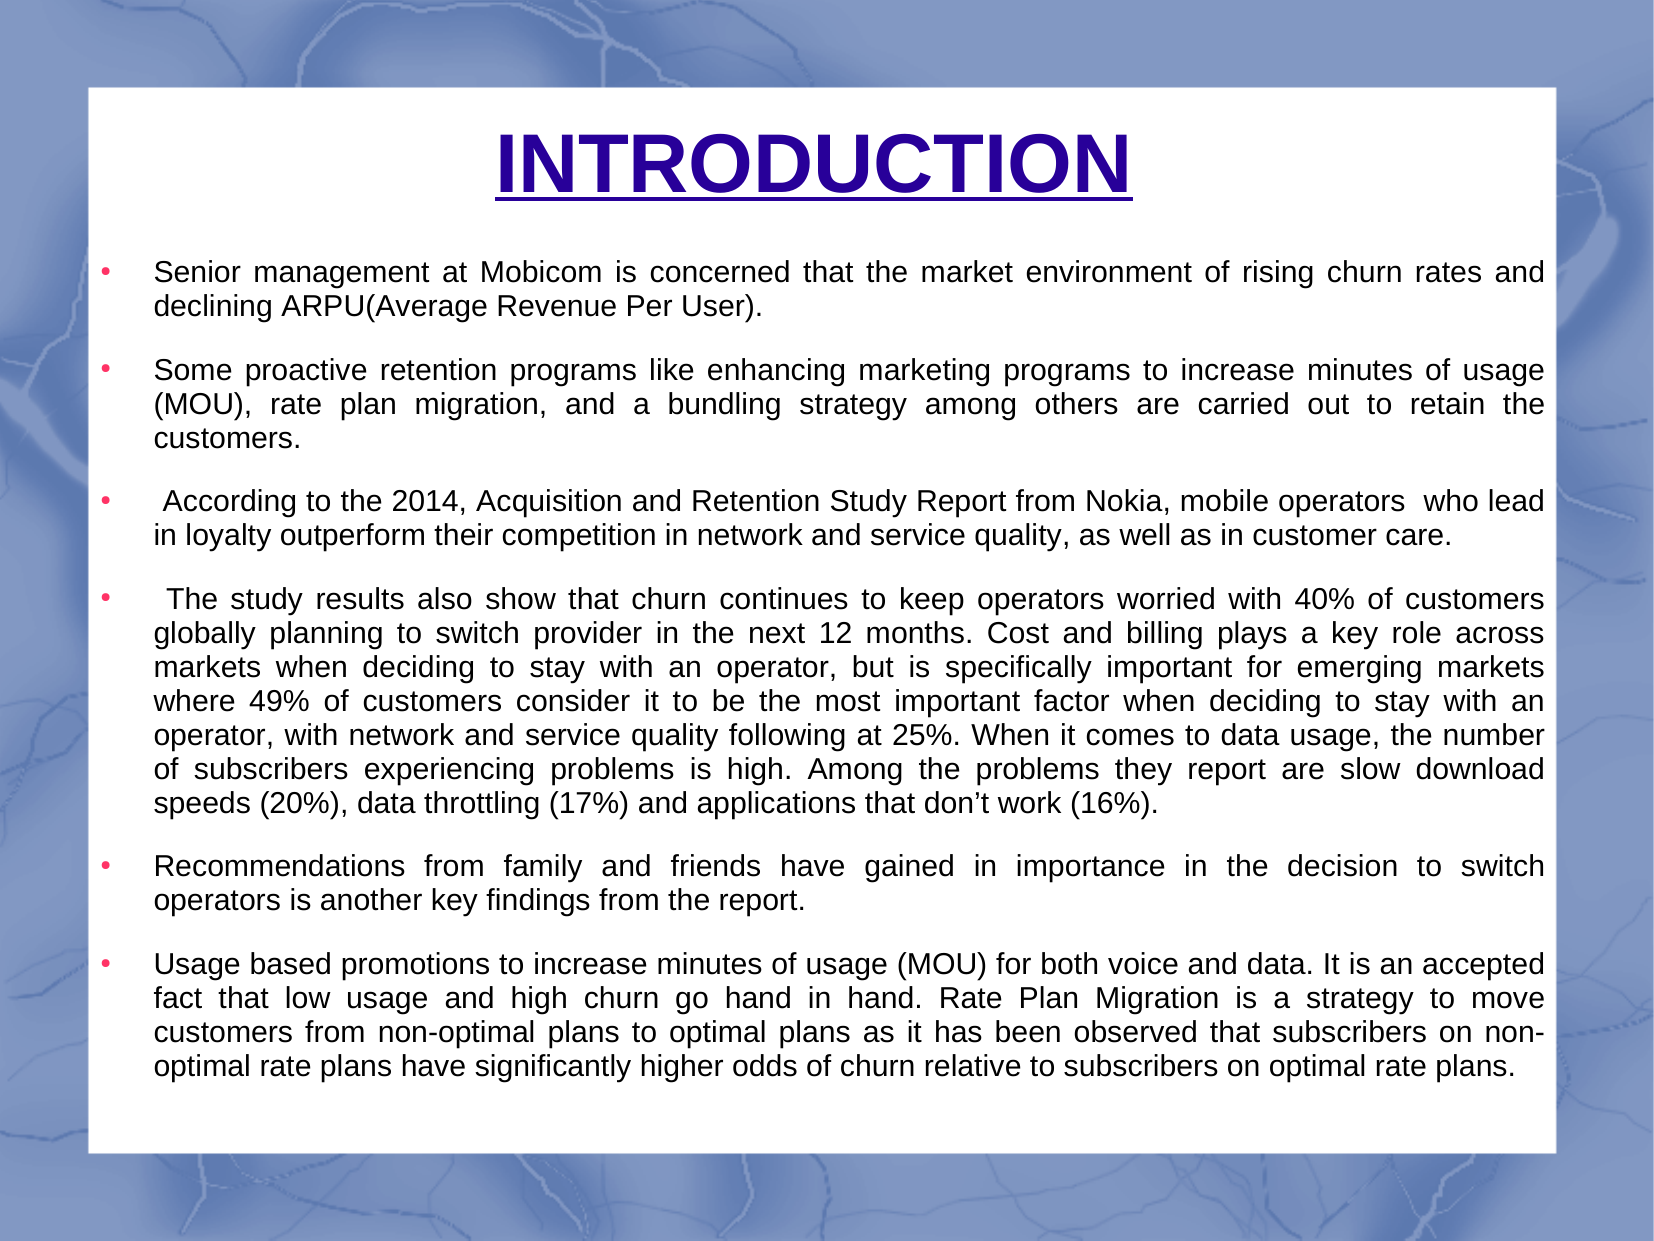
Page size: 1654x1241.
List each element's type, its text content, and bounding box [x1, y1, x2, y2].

title INTRODUCTION [105, 60, 1523, 255]
picture [0, 0, 1654, 1241]
list Senior management at Mobicom is concerned that the market environment of rising churn rates and declining ARPU(Average Revenue Per User). Some proactive retention programs like enhancing marketing programs to increase minutes of usage (MOU), rate plan migration, and a bundling strategy among others are carried out to retain the customers. According to the 2014, Acquisition and Retention Study Report from Nokia, mobile operators who lead in loyalty outperform their competition in network and service quality, as well as in customer care. The study results also show that churn continues to keep operators worried with 40% of customers globally planning to switch provider in the next 12 months. Cost and billing plays a key role across markets when deciding to stay with an operator, but is specifically important for emerging markets where 49% of customers consider it to be the most important factor when deciding to stay with an operator, with network and service quality following at 25%. When it comes to data usage, the number of subscribers experiencing problems is high. Among the problems they report are slow download speeds (20%), data throttling (17%) and applications that don’t work (16%). Recommendations from family and friends have gained in importance in the decision to switch operators is another key findings from the report. Usage based promotions to increase minutes of usage (MOU) for both voice and data. It is an accepted fact that low usage and high churn go hand in hand. Rate Plan Migration is a strategy to move customers from non-optimal plans to optimal plans as it has been observed that subscribers on non-optimal rate plans have significantly higher odds of churn relative to subscribers on optimal rate plans. [82, 255, 1546, 1168]
